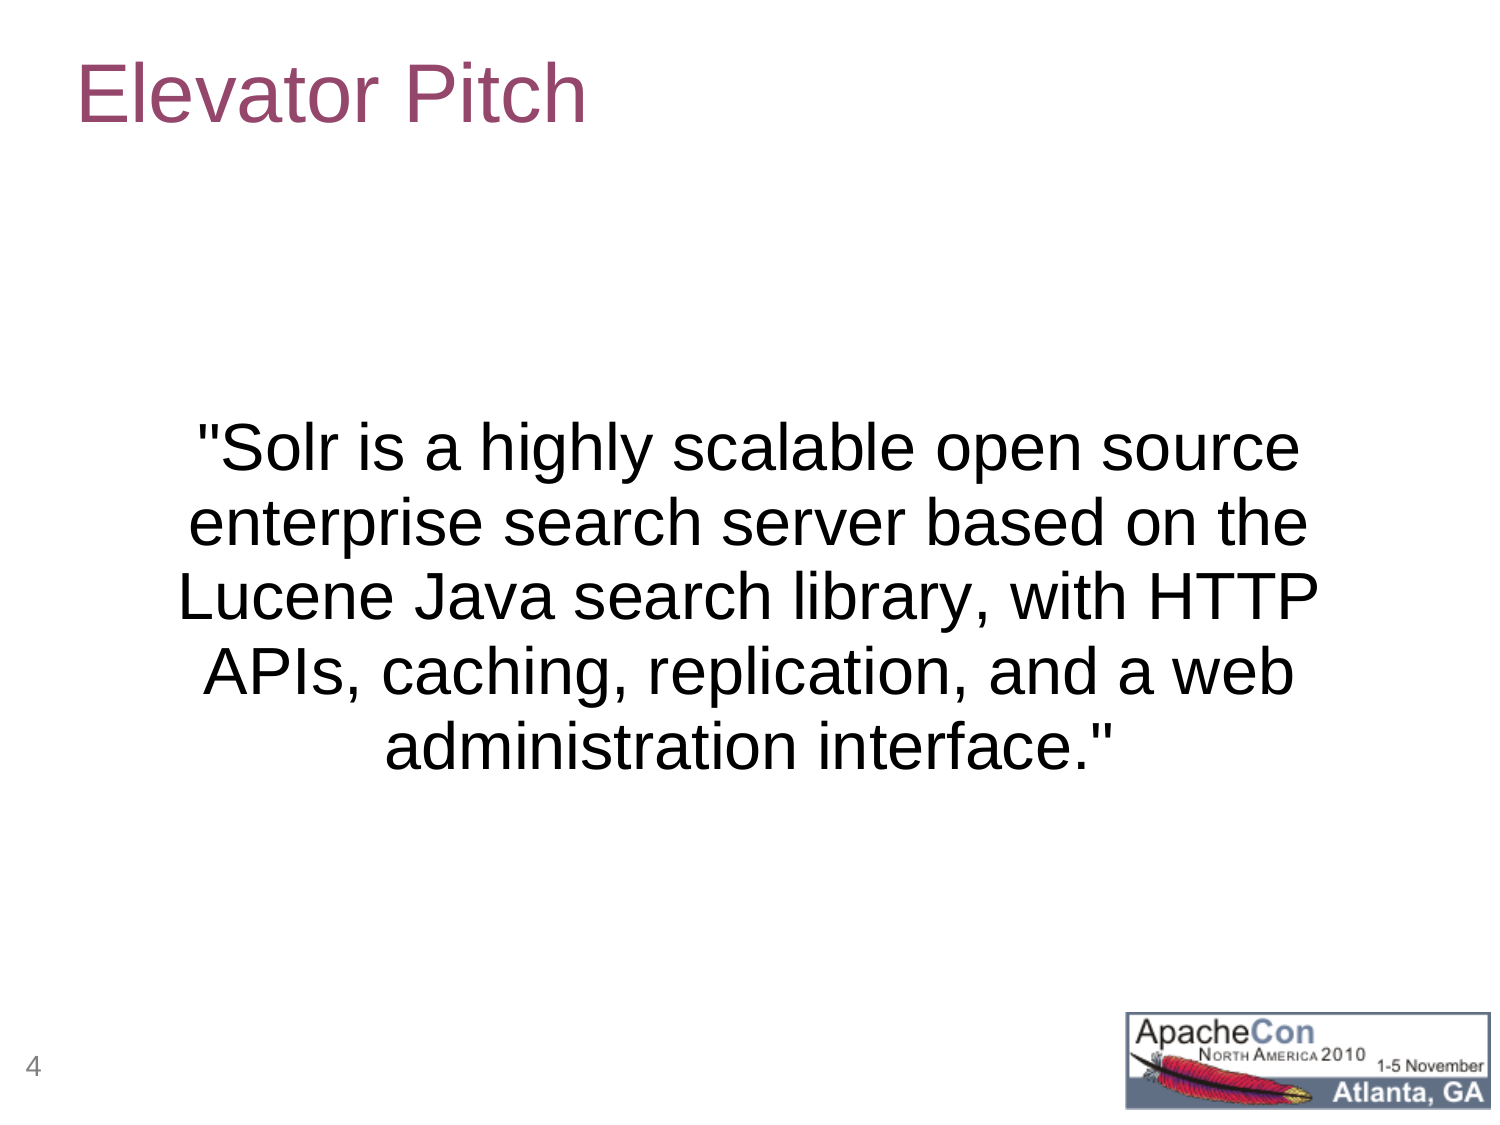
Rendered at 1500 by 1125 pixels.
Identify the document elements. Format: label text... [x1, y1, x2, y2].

subtitle "Solr is a highly scalable open source enterprise search server based on the Lucene Java search library, with HTTP APIs, caching, replication, and a web administration interface." [112, 187, 1388, 1006]
picture [1125, 1012, 1491, 1110]
title Elevator Pitch [75, 0, 1425, 188]
